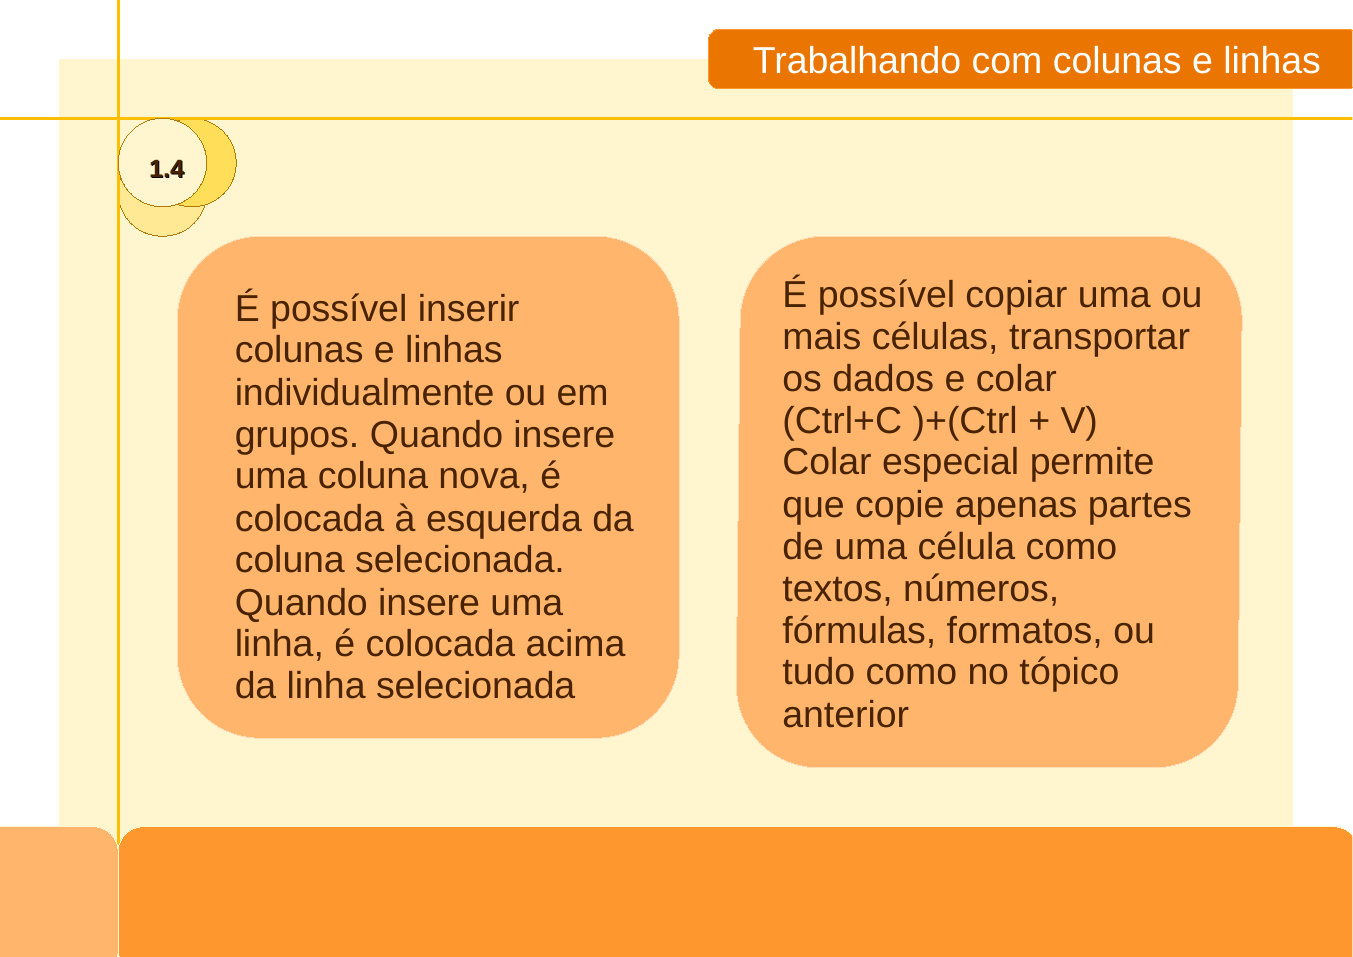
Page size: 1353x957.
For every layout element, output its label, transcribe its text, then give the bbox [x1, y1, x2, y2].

text_box [118, 118, 237, 237]
text_box [708, 29, 1353, 89]
text_box É possível inserir colunas e linhas individualmente ou em grupos. Quando insere uma coluna nova, é colocada à esquerda da coluna selecionada. Quando insere uma linha, é colocada acima da linha selecionada [219, 279, 650, 739]
text_box [0, 826, 1353, 957]
text_box É possível copiar uma ou mais células, transportar os dados e colar (Ctrl+C )+(Ctrl + V) Colar especial permite que copie apenas partes de uma célula como textos, números, fórmulas, formatos, ou tudo como no tópico anterior [767, 265, 1222, 743]
text_box [736, 236, 1243, 768]
text_box 1.4 [126, 147, 207, 193]
text_box [177, 236, 680, 728]
text_box Trabalhando com colunas e linhas [738, 31, 1336, 89]
